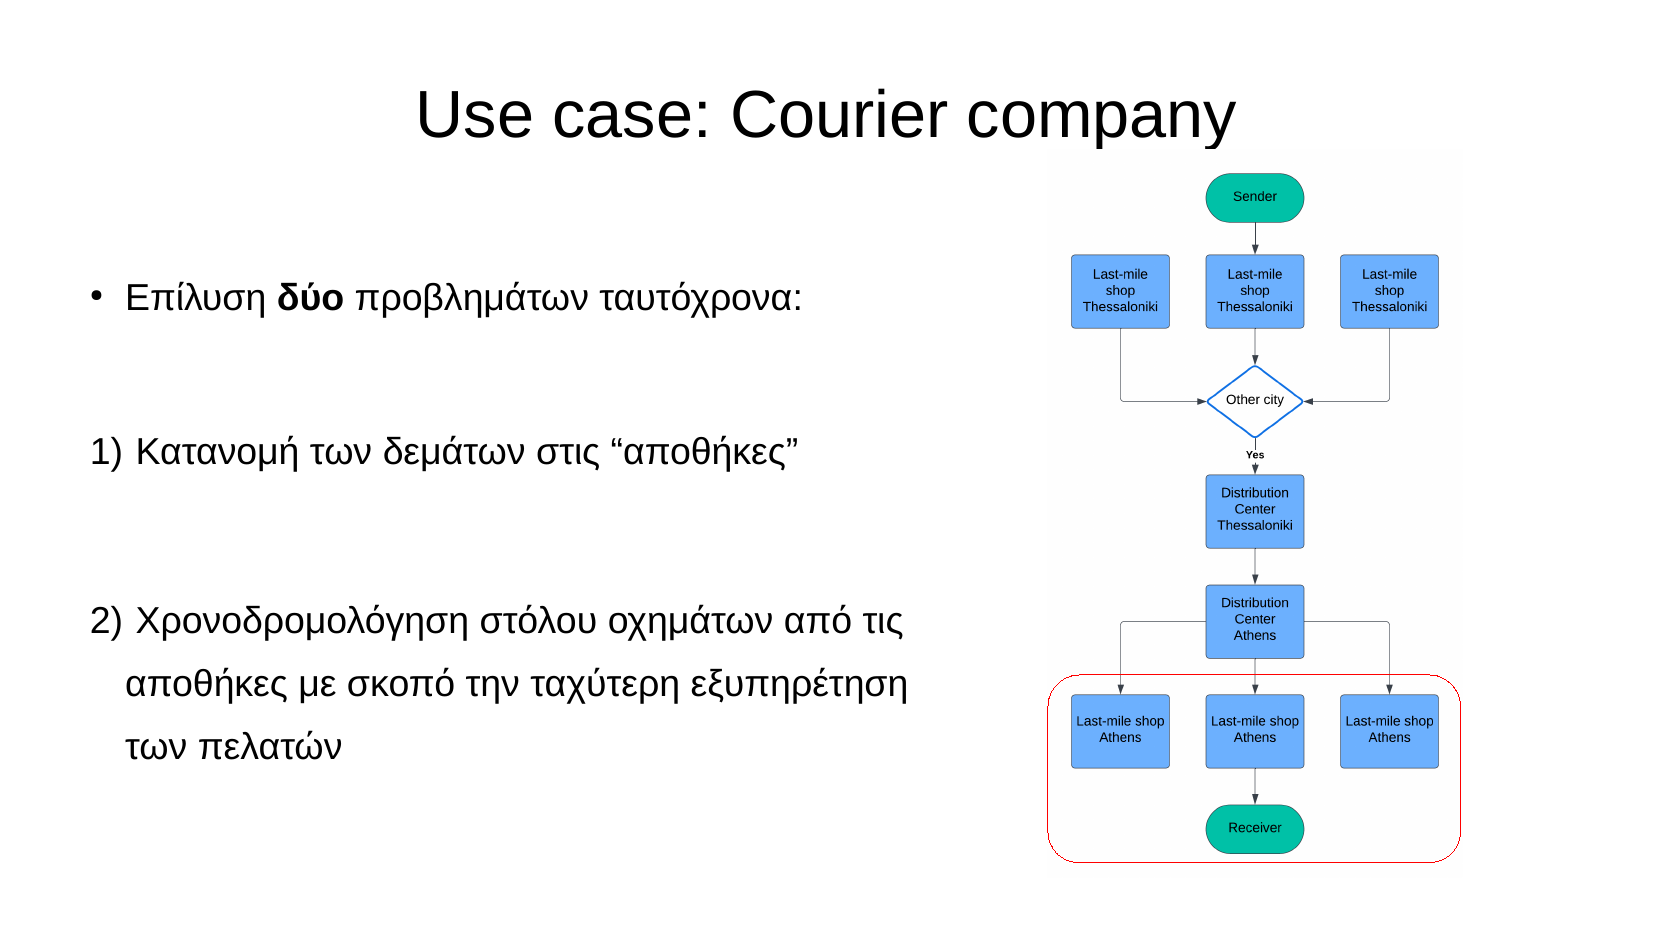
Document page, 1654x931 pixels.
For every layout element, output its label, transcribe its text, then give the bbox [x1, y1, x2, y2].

text_box Επίλυση δύο προβλημάτων ταυτόχρονα: Κατανομή των δεμάτων στις “αποθήκες” Χρονοδρομολόγηση στόλου οχημάτων από τις αποθήκες με σκοπό την ταχύτερη εξυπηρέτηση των πελατών [75, 262, 976, 863]
title Use case: Courier company [82, 37, 1571, 193]
picture [1047, 149, 1463, 878]
